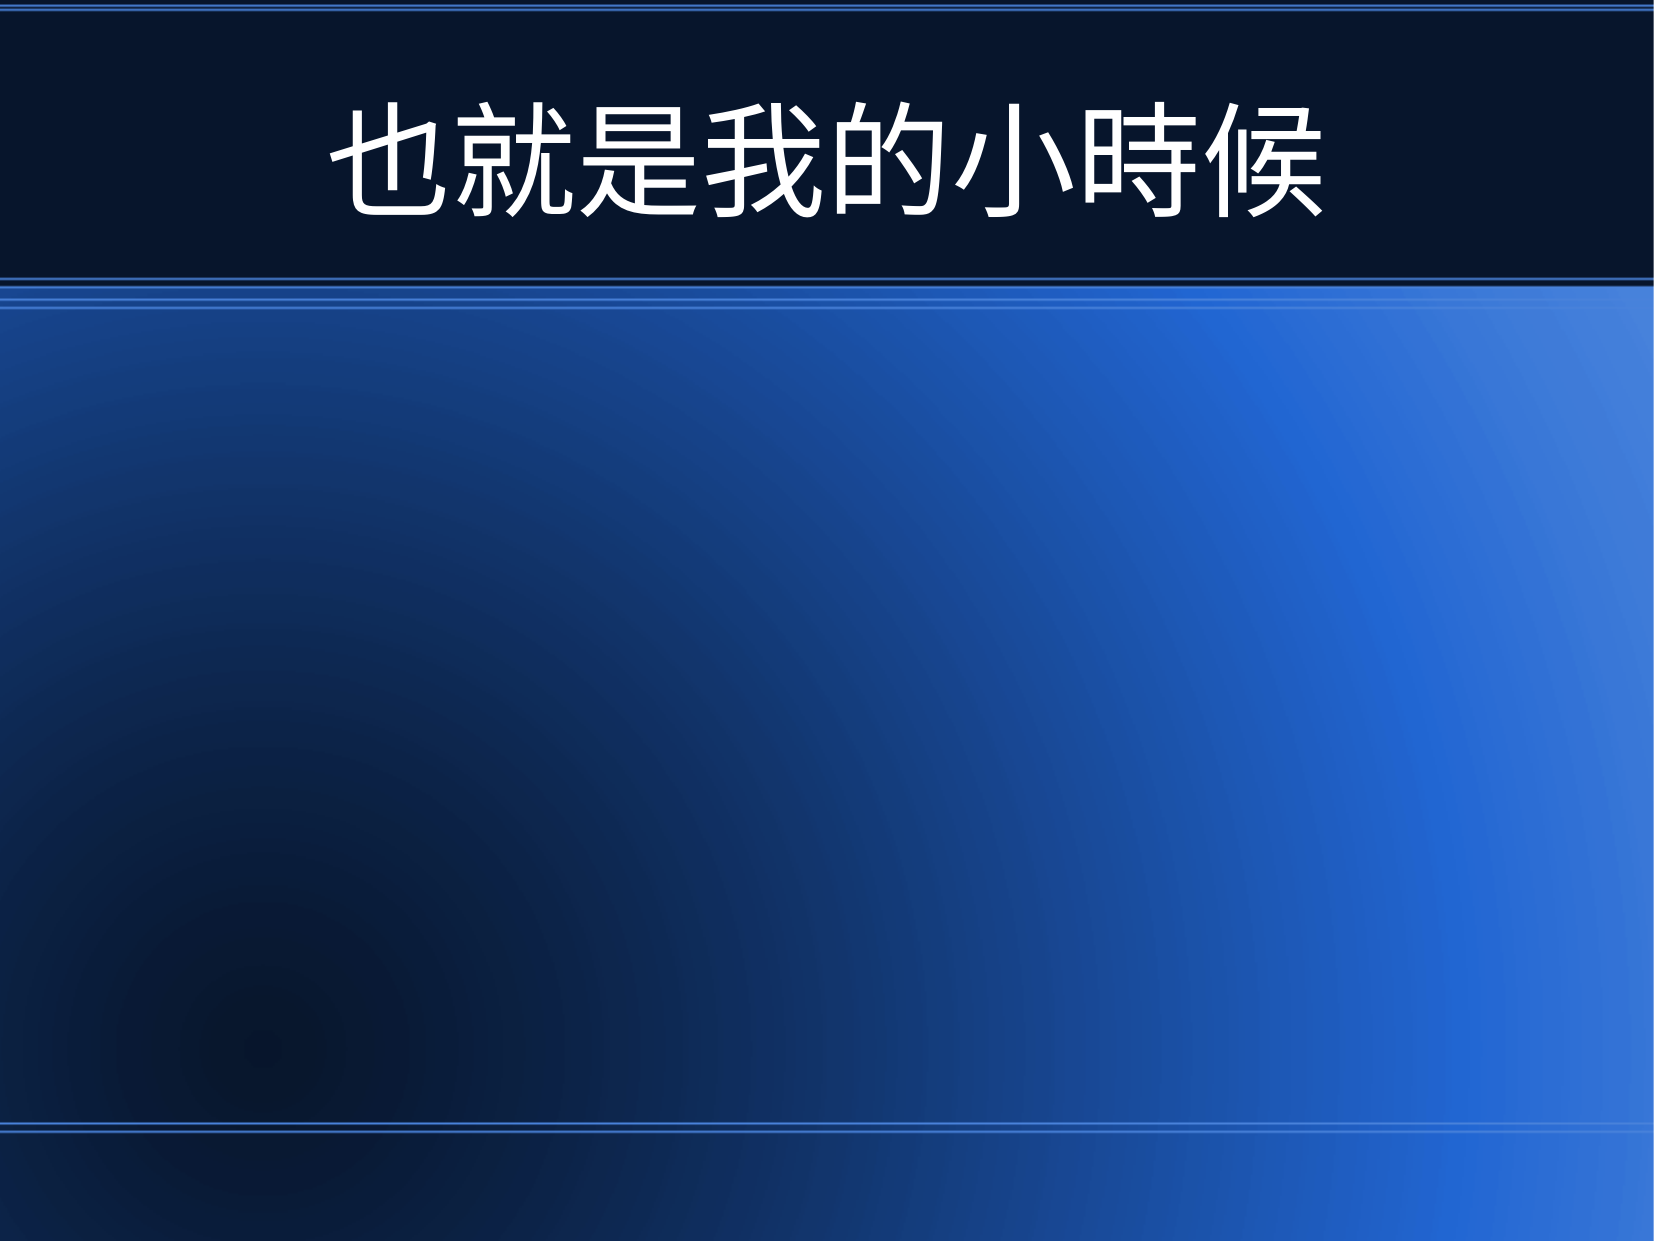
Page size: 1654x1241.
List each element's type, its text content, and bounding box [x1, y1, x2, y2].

title 也就是我的小時候 [82, 49, 1571, 257]
picture [0, 0, 1654, 1241]
